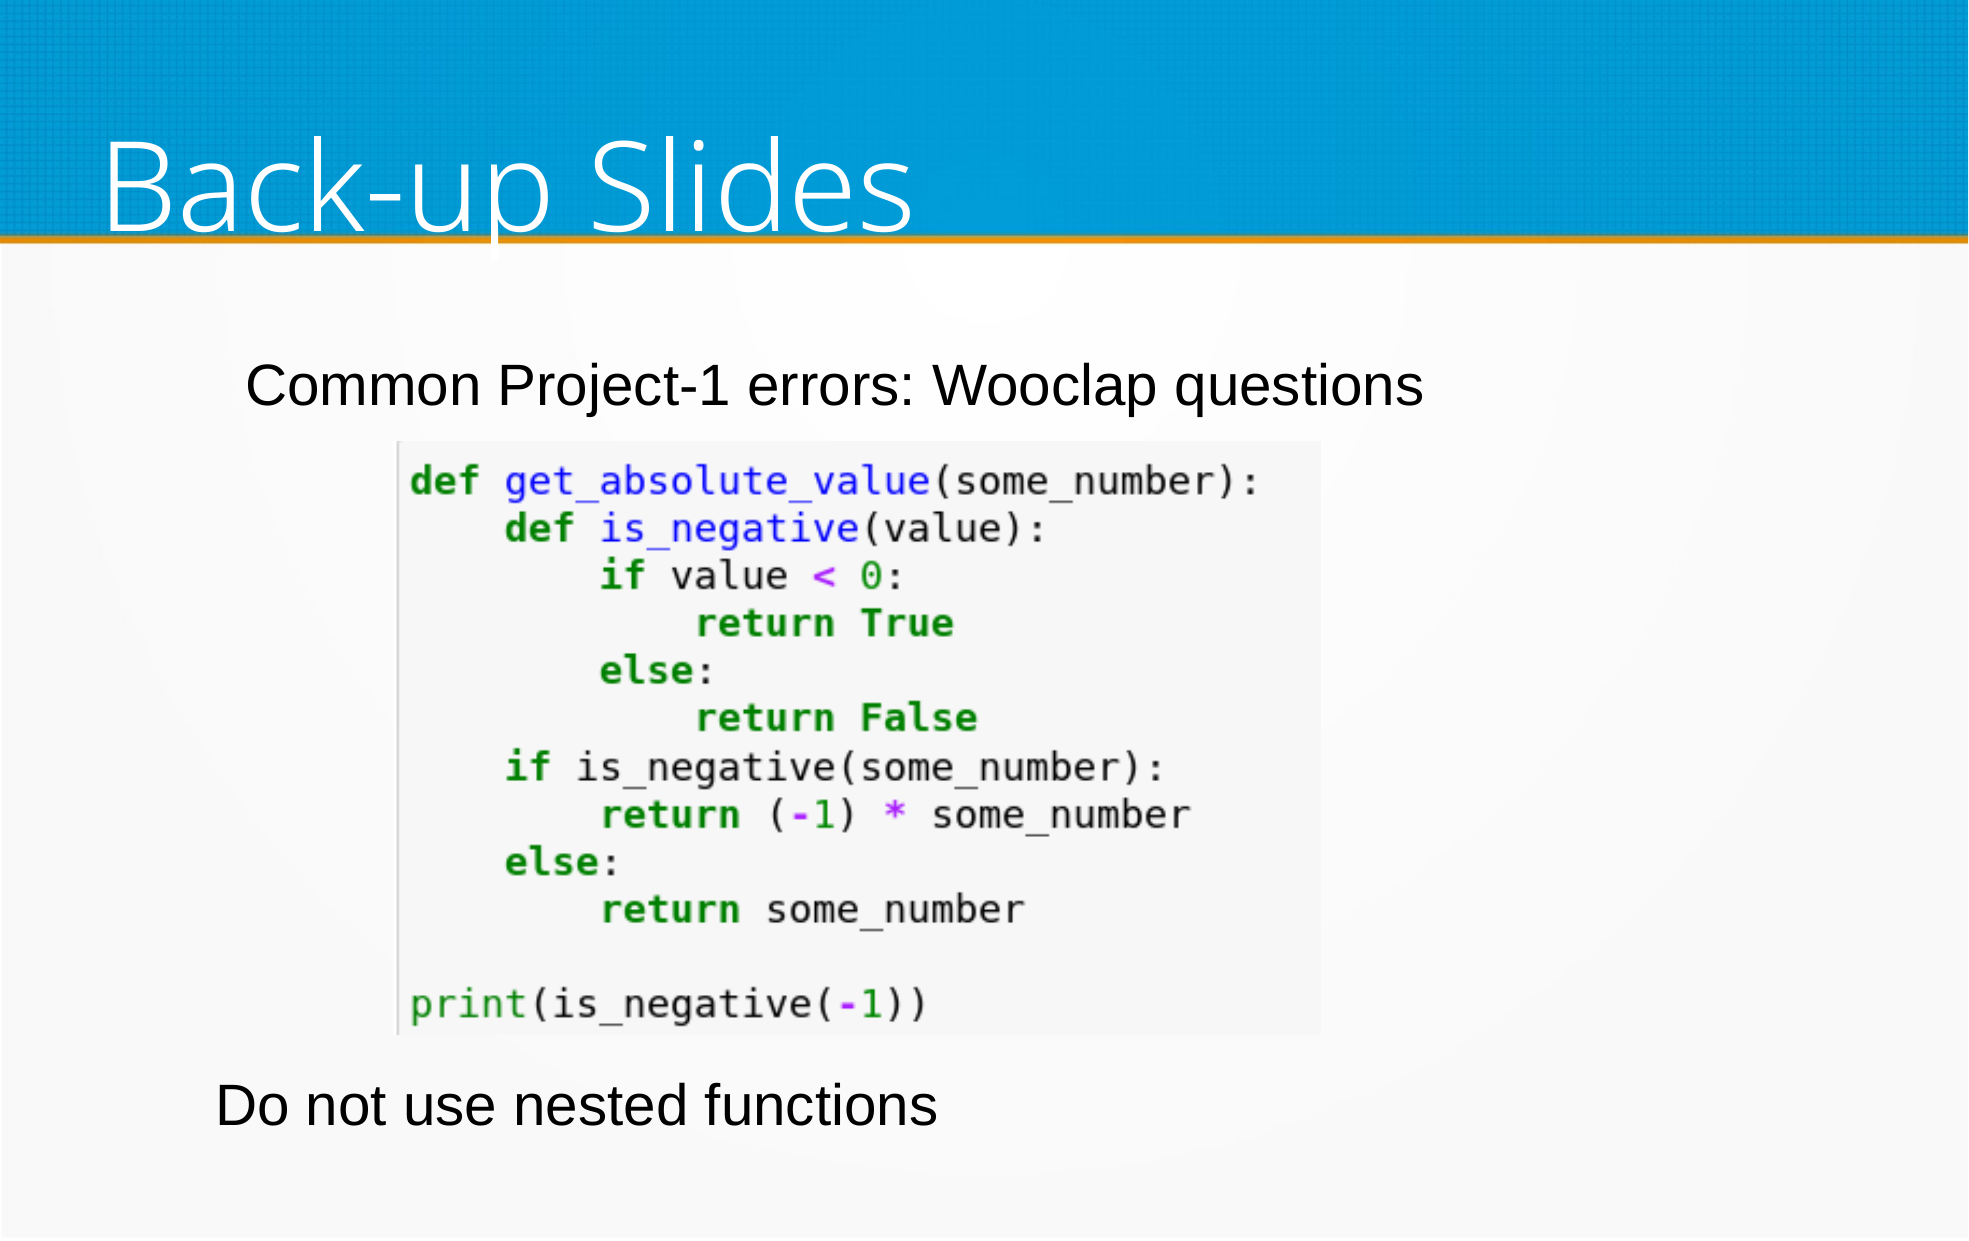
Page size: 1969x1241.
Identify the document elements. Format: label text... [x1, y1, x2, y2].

text_box Common Project-1 errors: Wooclap questions [195, 345, 1711, 555]
title Back-up Slides [98, 49, 1870, 257]
picture [0, 233, 1969, 1241]
text_box Do not use nested functions [165, 1065, 1681, 1241]
